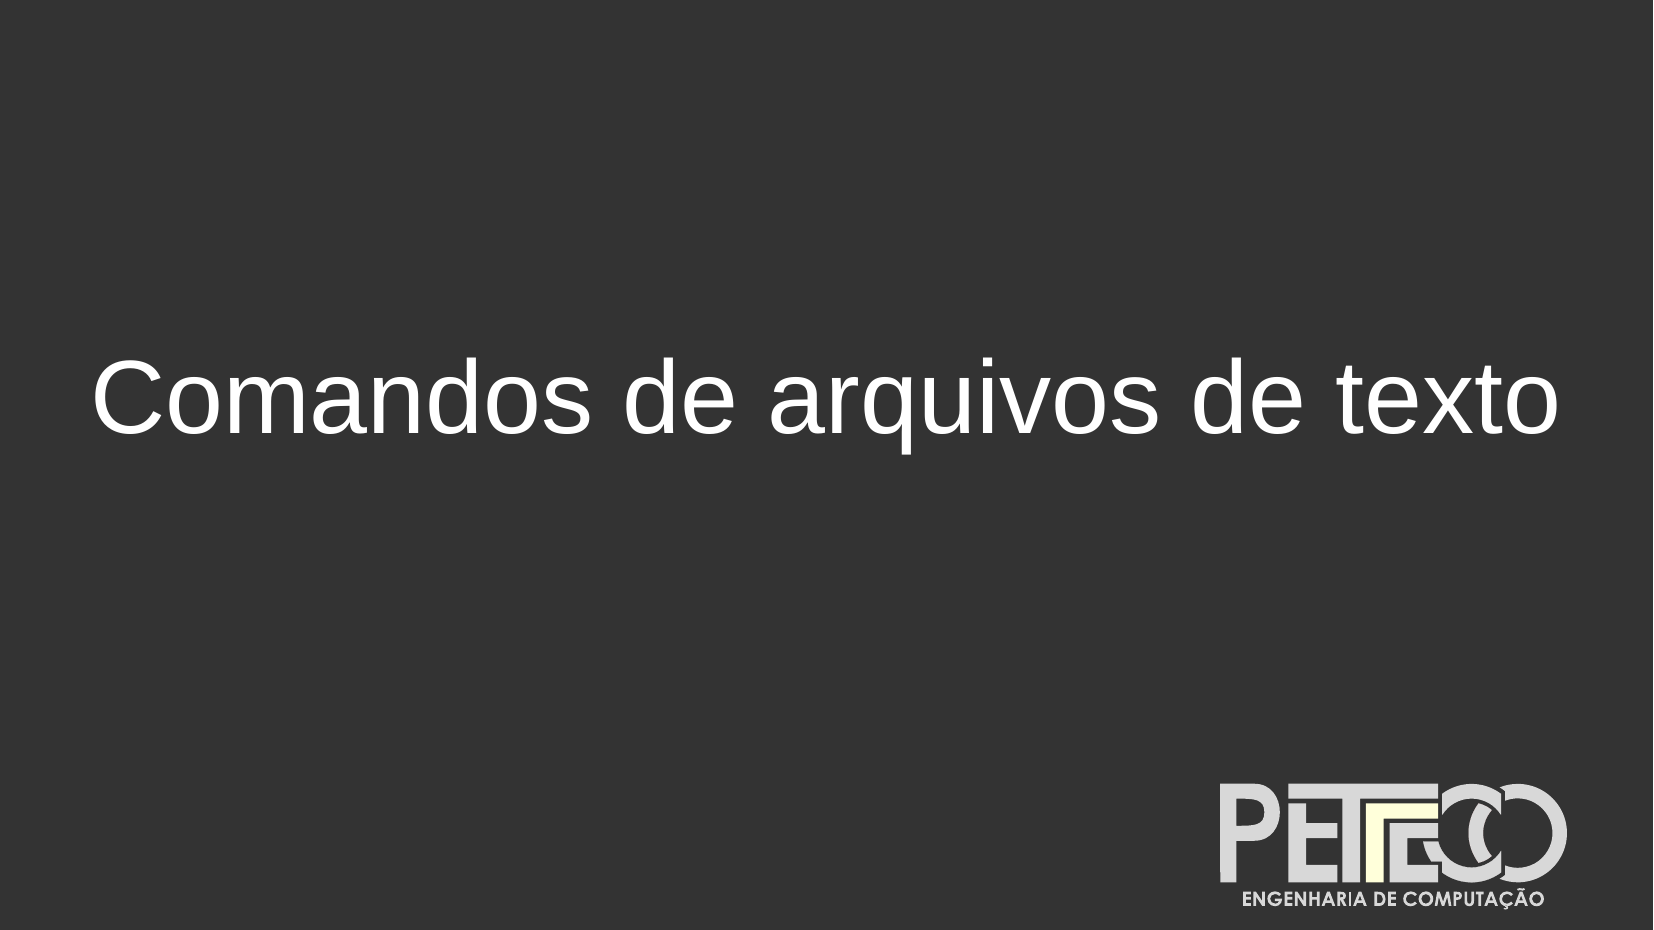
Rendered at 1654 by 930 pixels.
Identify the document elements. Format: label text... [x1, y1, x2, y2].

subtitle Comandos de arquivos de texto [82, 37, 1571, 757]
